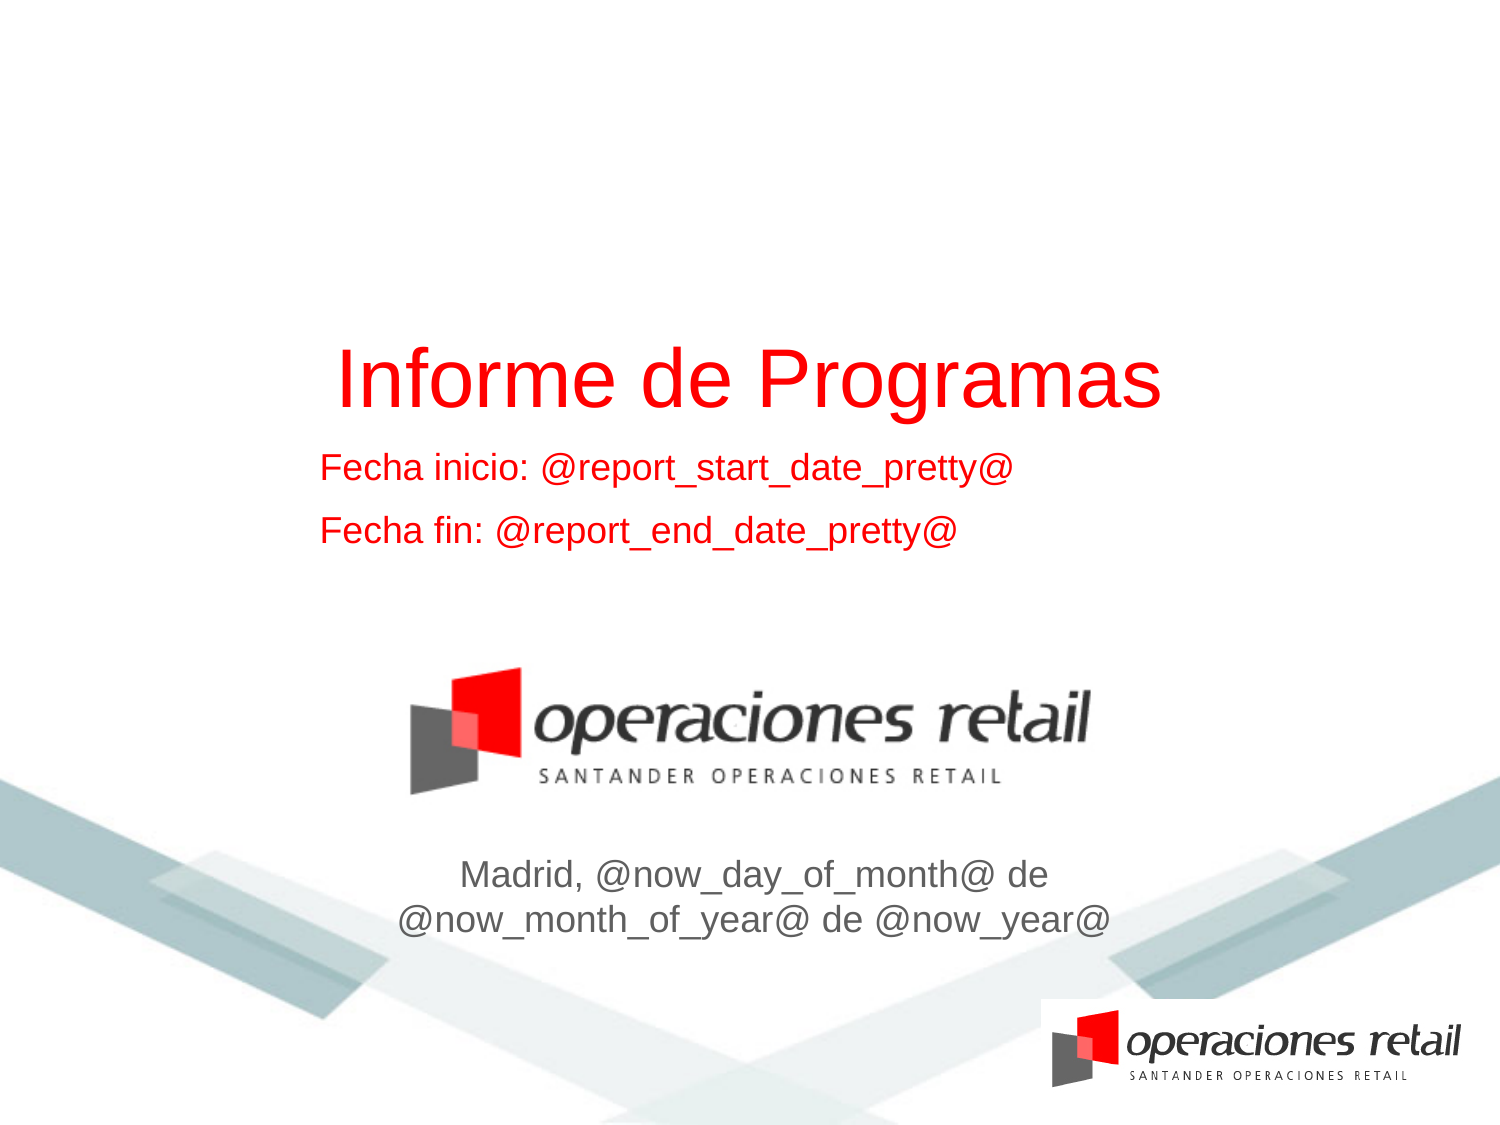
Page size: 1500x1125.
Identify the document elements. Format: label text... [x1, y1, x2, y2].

text_box Madrid, @now_day_of_month@ de @now_month_of_year@ de @now_year@ [345, 834, 1164, 948]
text_box Informe de Programas Fecha inicio: @report_start_date_pretty@ Fecha fin: @report_end_date_pretty@ [304, 308, 1196, 559]
picture [0, 0, 1500, 1125]
